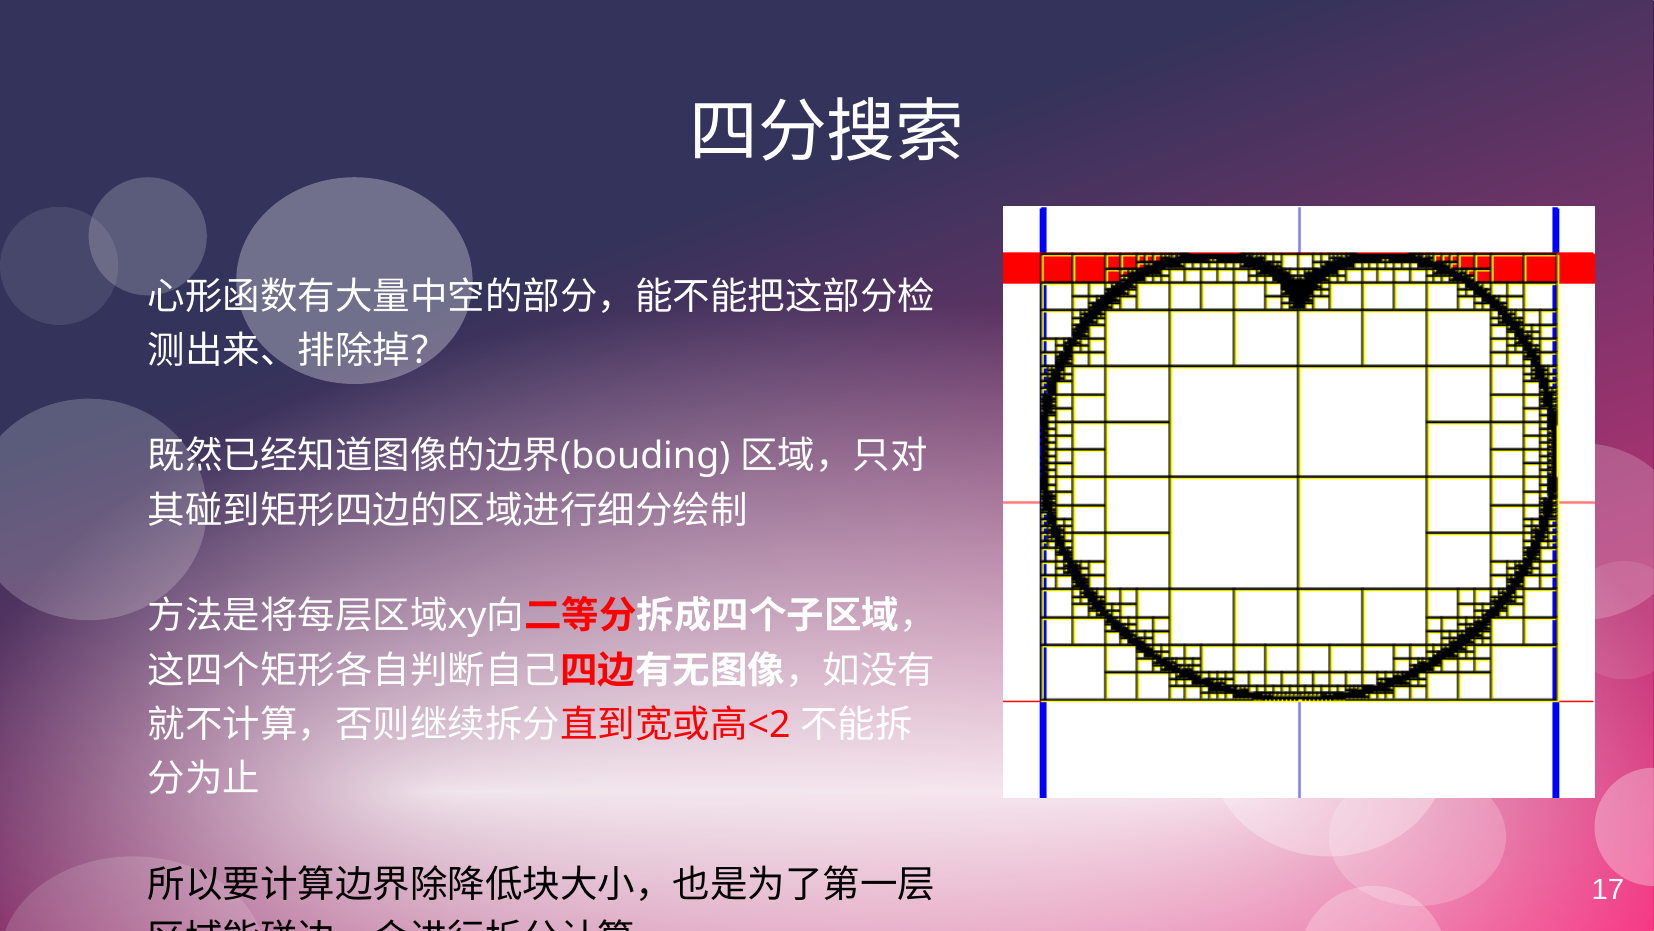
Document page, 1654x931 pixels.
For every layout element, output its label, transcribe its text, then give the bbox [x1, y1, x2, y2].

picture [1003, 206, 1595, 798]
title 四分搜索 [88, 44, 1565, 207]
text_box 心形函数有大量中空的部分，能不能把这部分检测出来、排除掉？ 既然已经知道图像的边界(bouding) 区域，只对其碰到矩形四边的区域进行细分绘制 方法是将每层区域xy向二等分拆成四个子区域，这四个矩形各自判断自己四边有无图像，如没有就不计算，否则继续拆分直到宽或高<2 不能拆分为止 所以要计算边界除降低块大小，也是为了第一层区域能碰边，会进行拆分计算 [147, 265, 945, 857]
